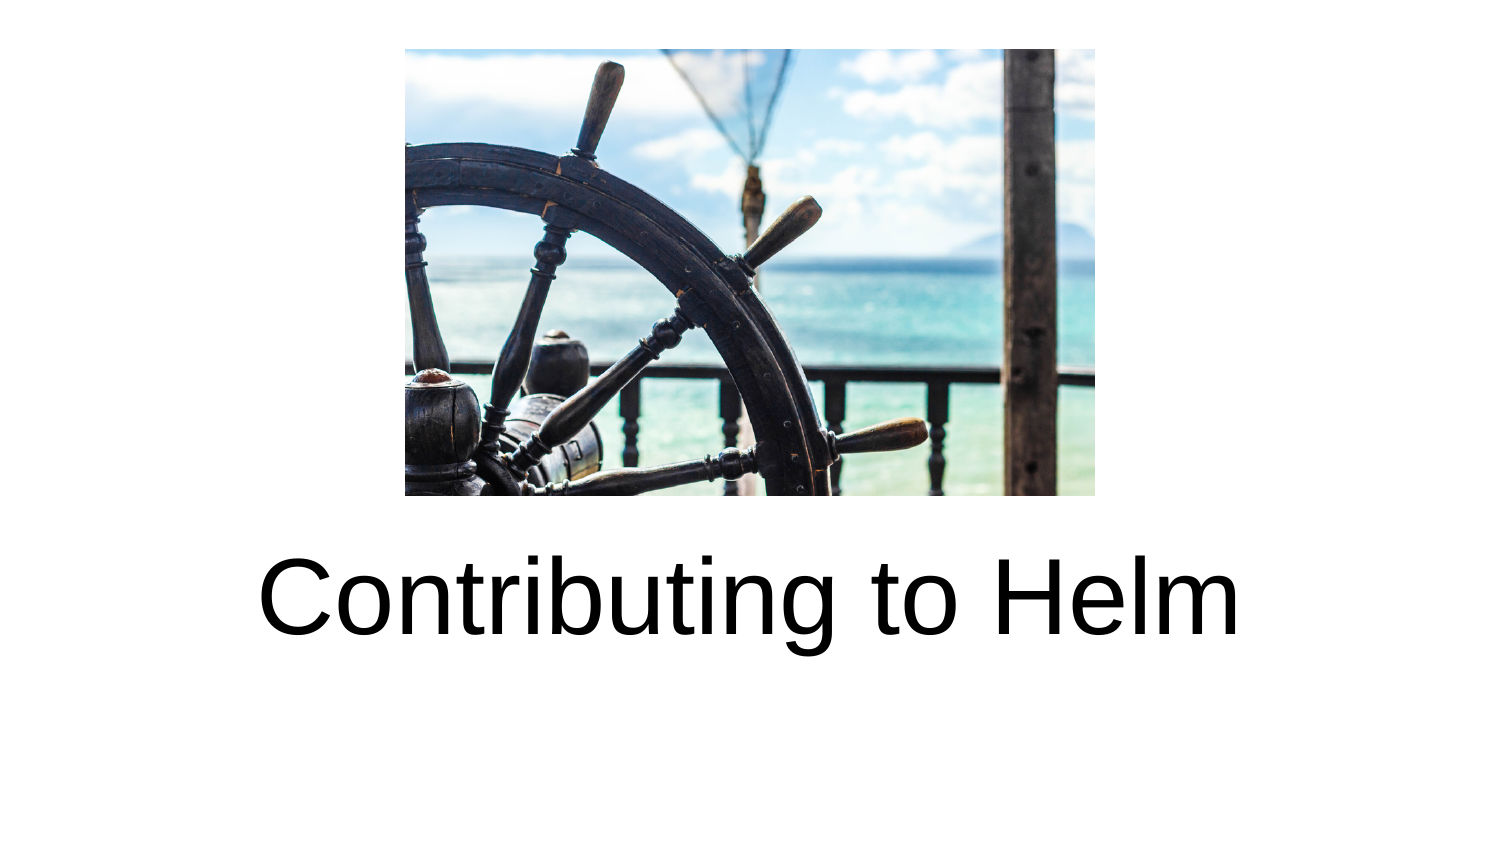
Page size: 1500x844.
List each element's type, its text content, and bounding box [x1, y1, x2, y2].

picture [405, 49, 1095, 497]
title Contributing to Helm [51, 496, 1449, 672]
